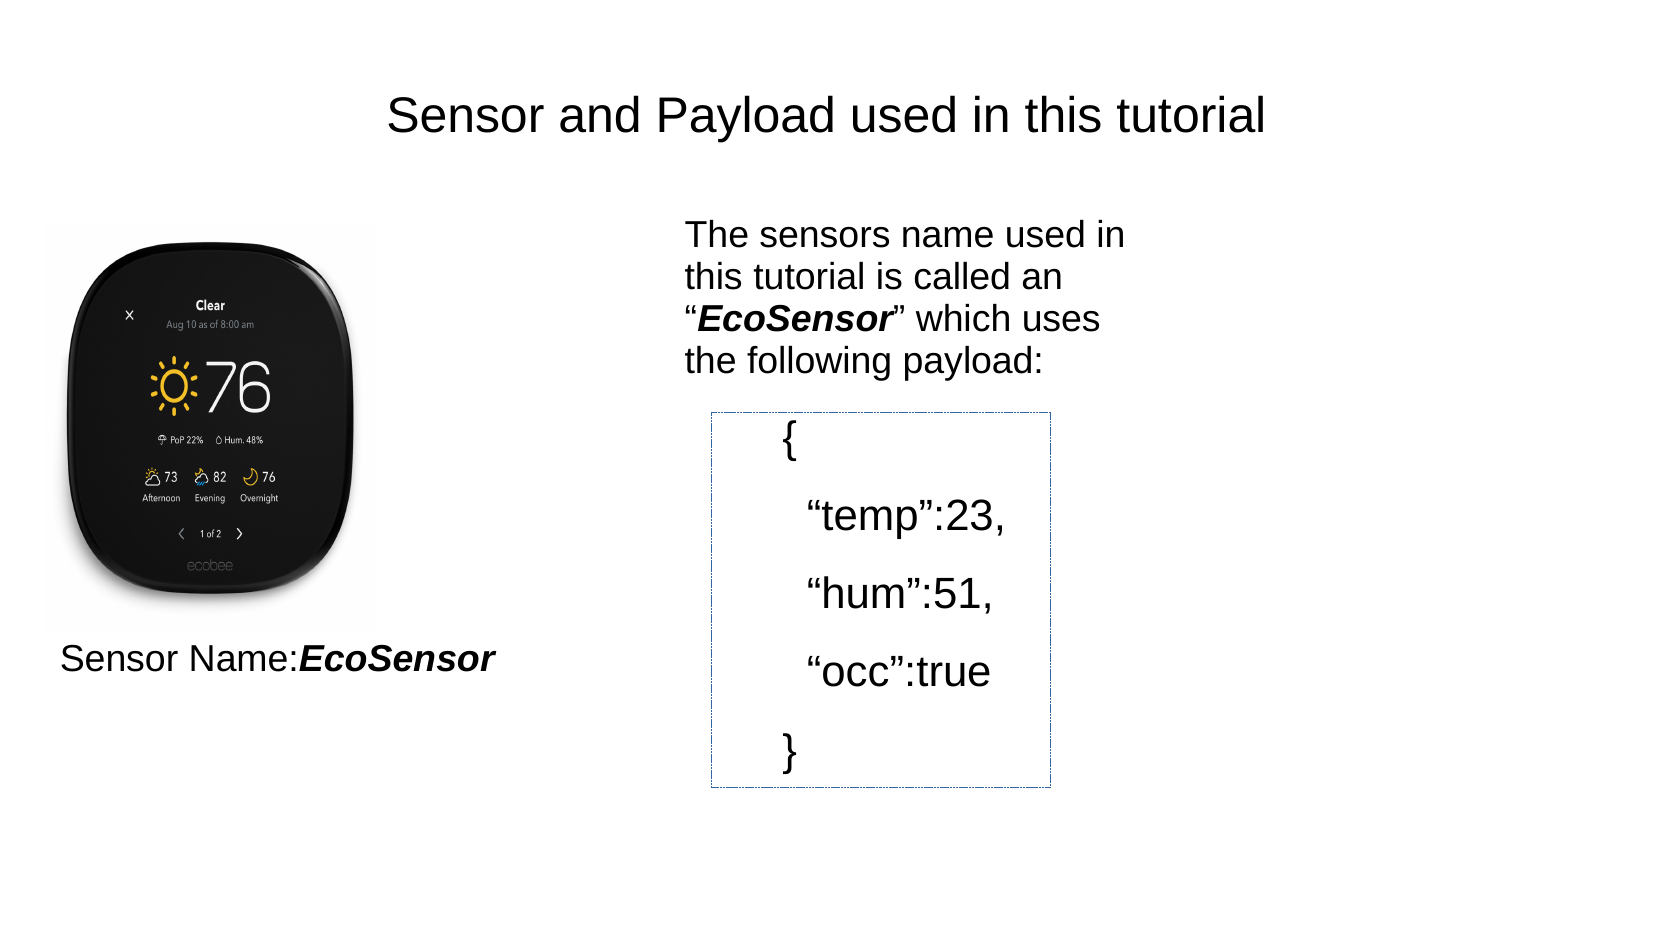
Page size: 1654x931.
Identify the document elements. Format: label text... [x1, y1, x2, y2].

text_box Sensor Name:EcoSensor [44, 630, 526, 729]
text_box The sensors name used in this tutorial is called an “EcoSensor” which uses the following payload: [669, 206, 1158, 389]
list { “temp”:23, “hum”:51, “occ”:true } [711, 412, 1051, 788]
title Sensor and Payload used in this tutorial [82, 37, 1571, 193]
picture [44, 224, 376, 630]
